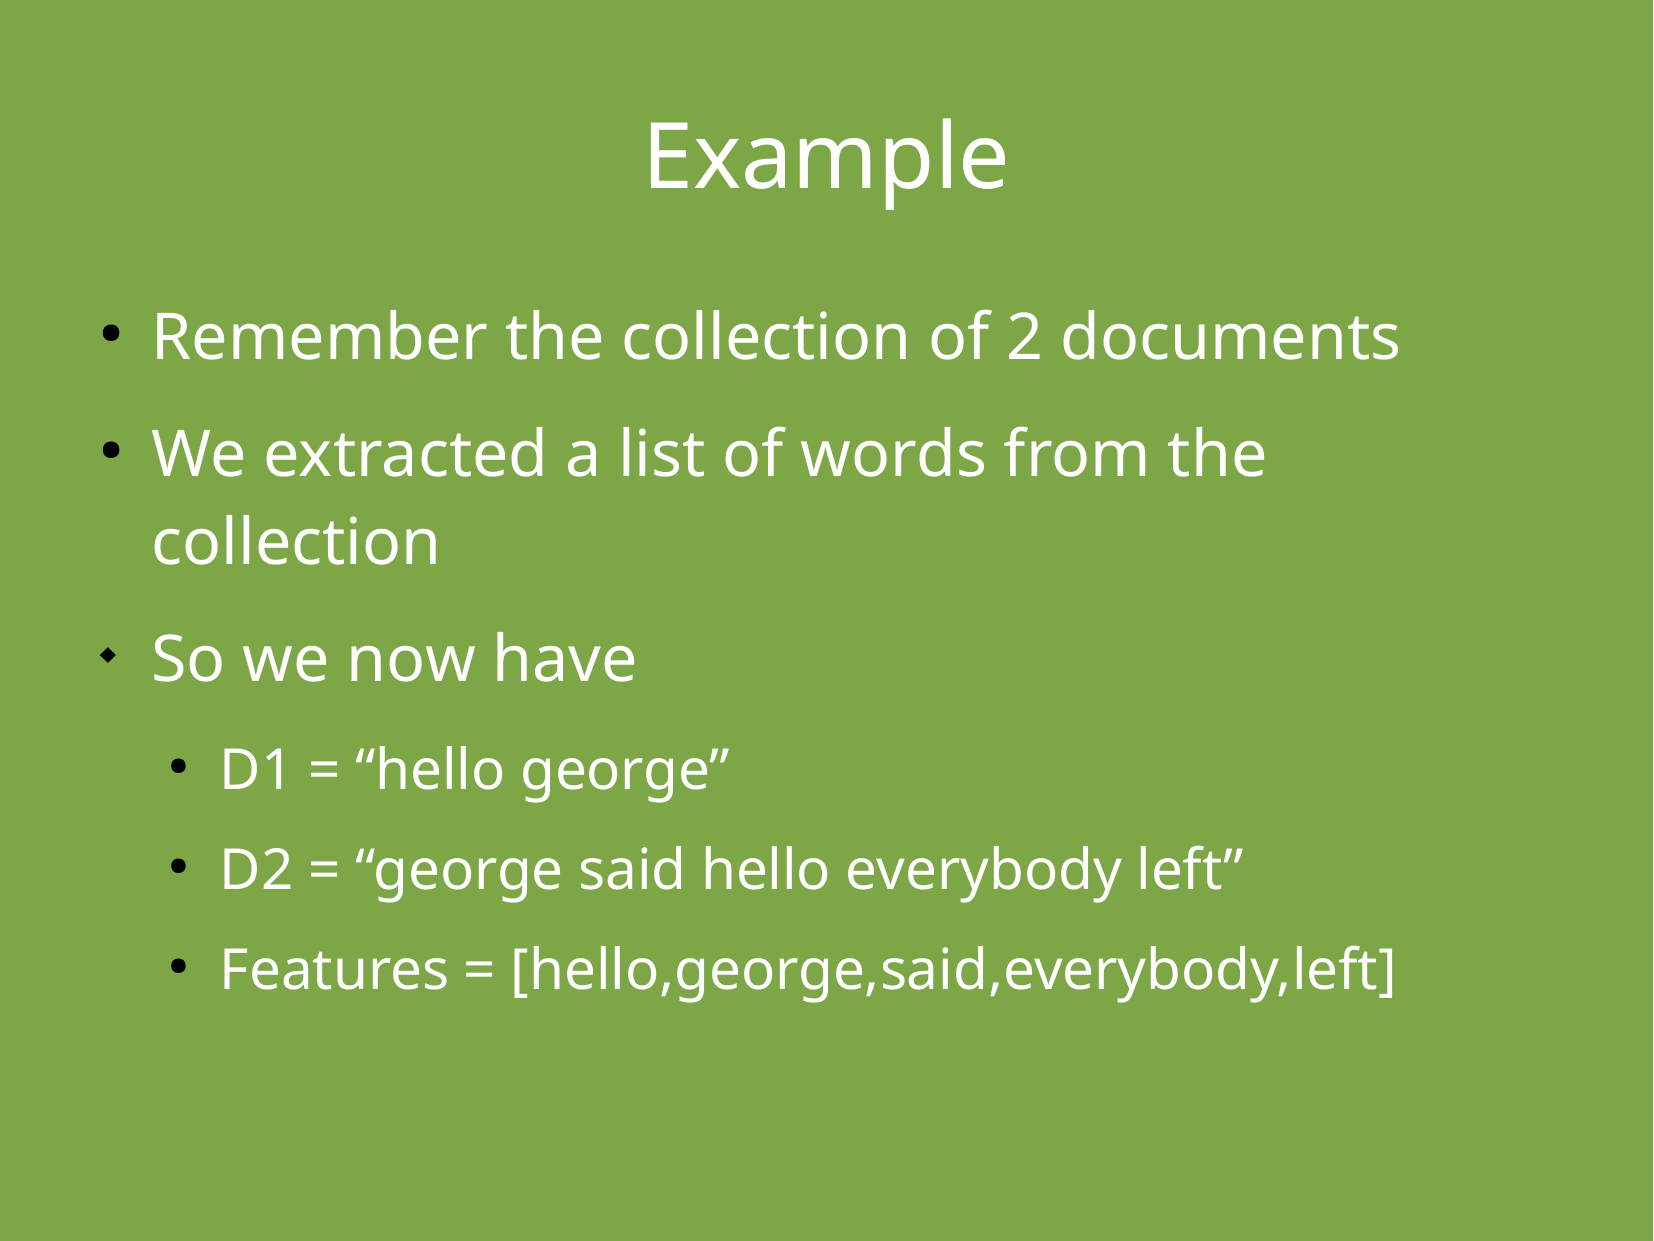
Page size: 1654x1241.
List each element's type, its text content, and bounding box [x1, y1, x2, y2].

title Example [82, 49, 1571, 257]
list Remember the collection of 2 documents We extracted a list of words from the collection So we now have D1 = “hello george” D2 = “george said hello everybody left” Features = [hello,george,said,everybody,left] [82, 290, 1538, 1010]
